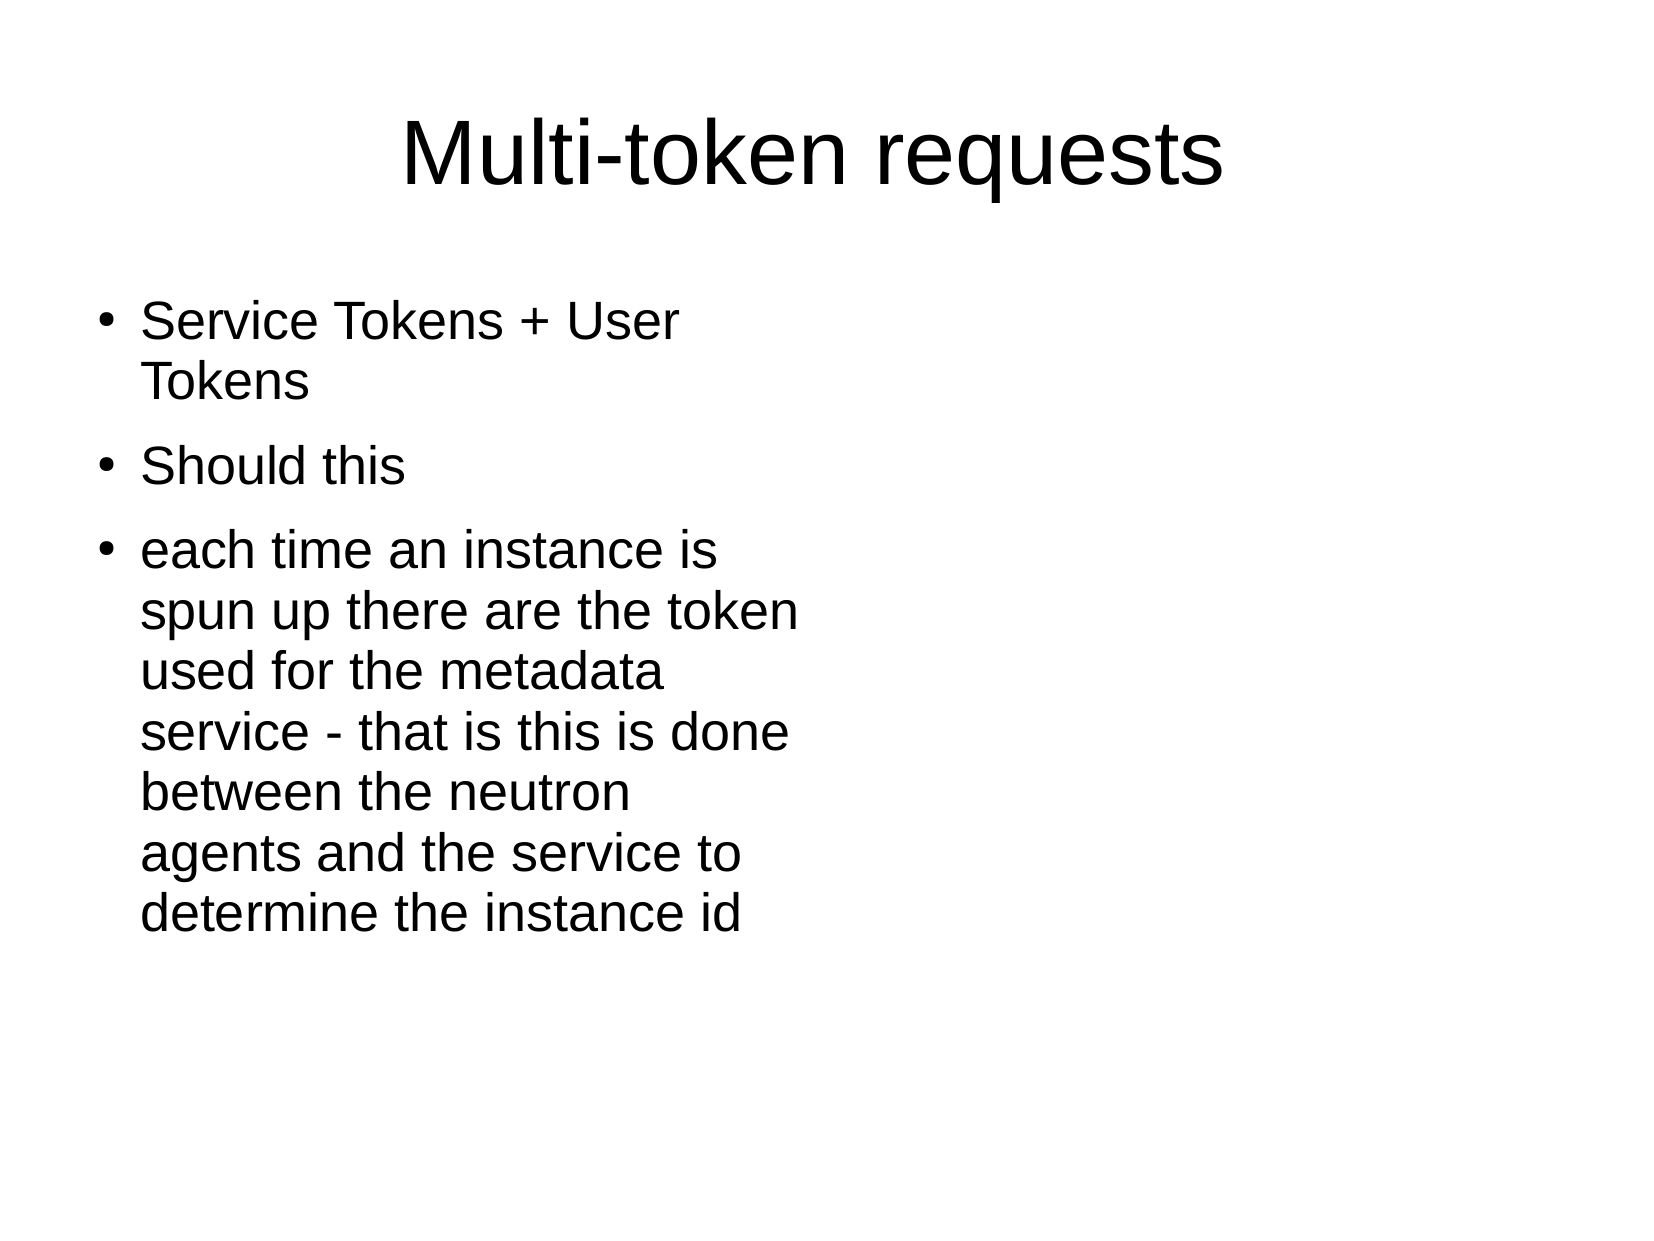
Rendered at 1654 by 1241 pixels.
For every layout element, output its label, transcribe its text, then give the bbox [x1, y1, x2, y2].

title Multi-token requests [82, 49, 1571, 257]
list Service Tokens + User Tokens Should this each time an instance is spun up there are the token used for the metadata service - that is this is done between the neutron agents and the service to determine the instance id [82, 290, 809, 1010]
